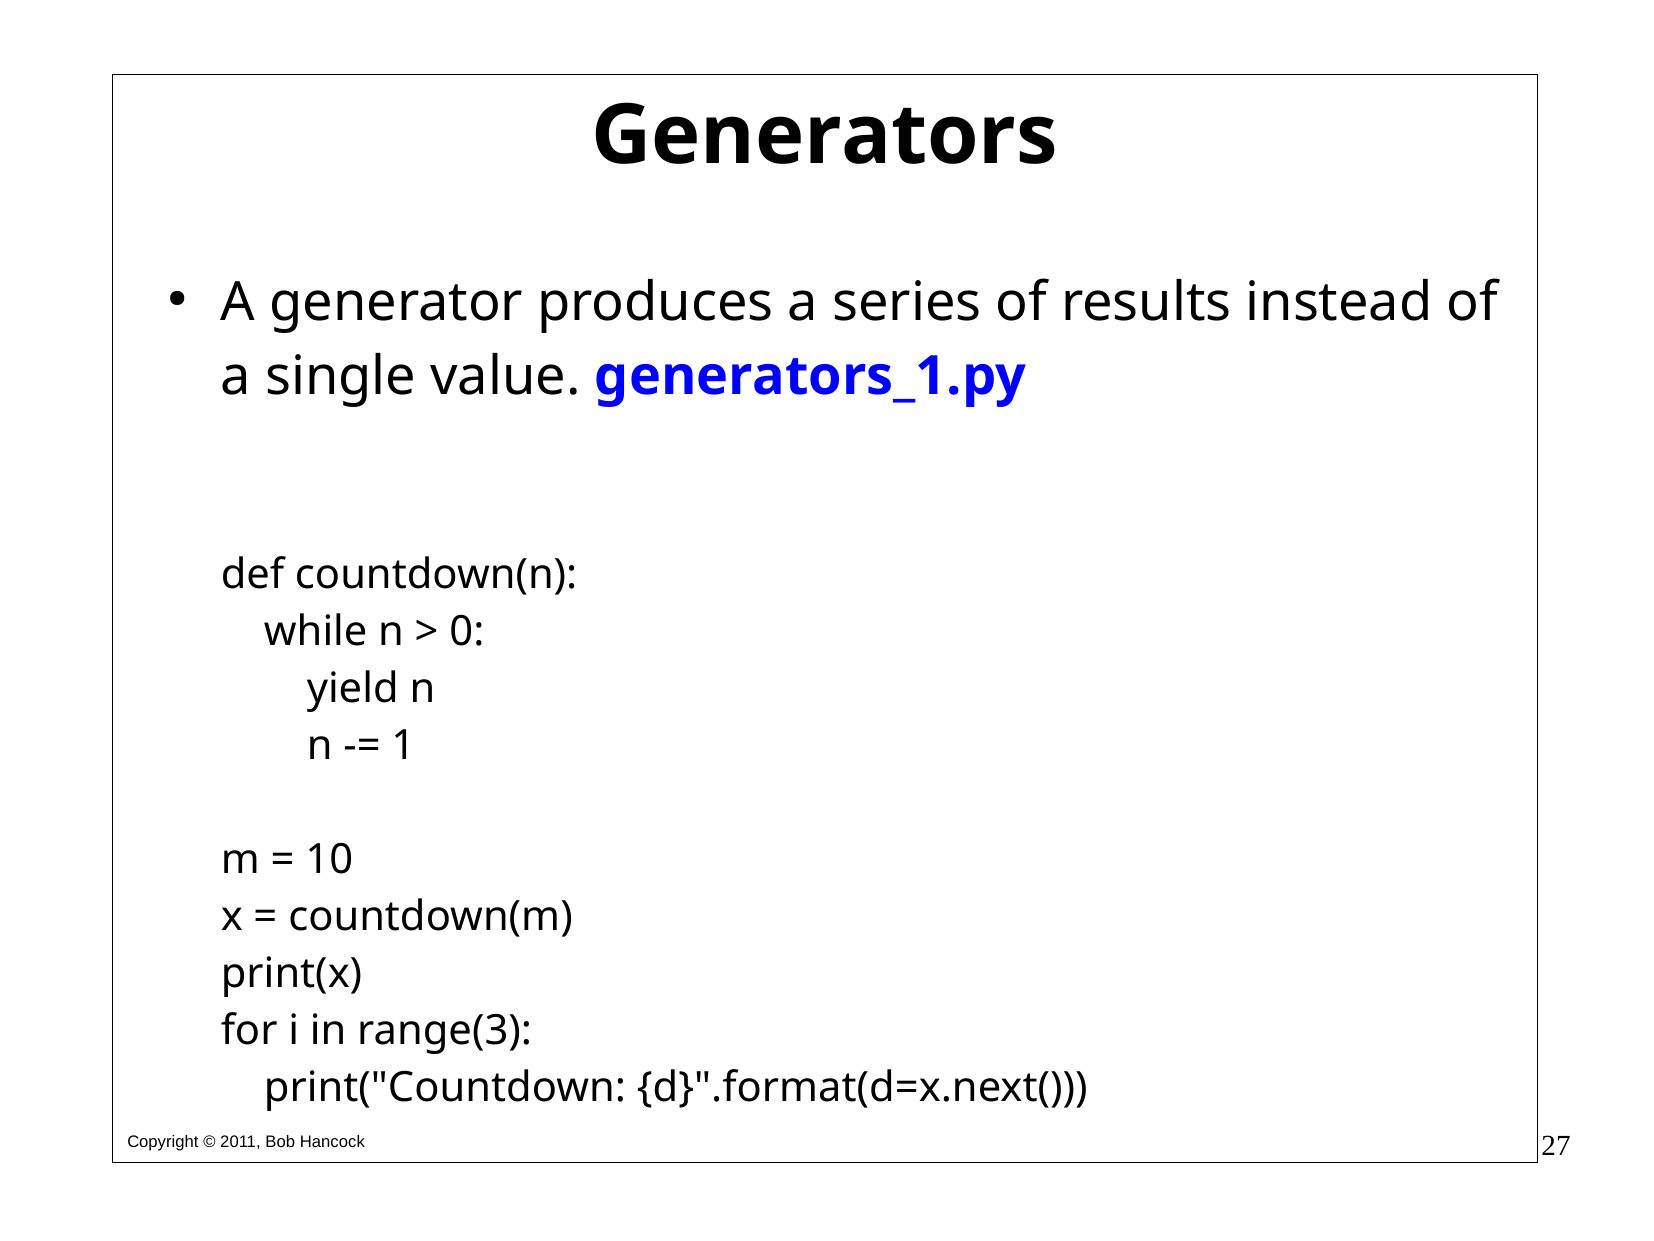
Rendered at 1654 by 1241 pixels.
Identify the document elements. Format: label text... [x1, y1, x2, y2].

title Generators [112, 75, 1538, 188]
list A generator produces a series of results instead of a single value. generators_1.py def countdown(n): while n > 0: yield n n -= 1 m = 10 x = countdown(m) print(x) for i in range(3): print("Countdown: {d}".format(d=x.next())) [150, 262, 1501, 1126]
text_box Copyright © 2011, Bob Hancock [112, 1125, 381, 1159]
